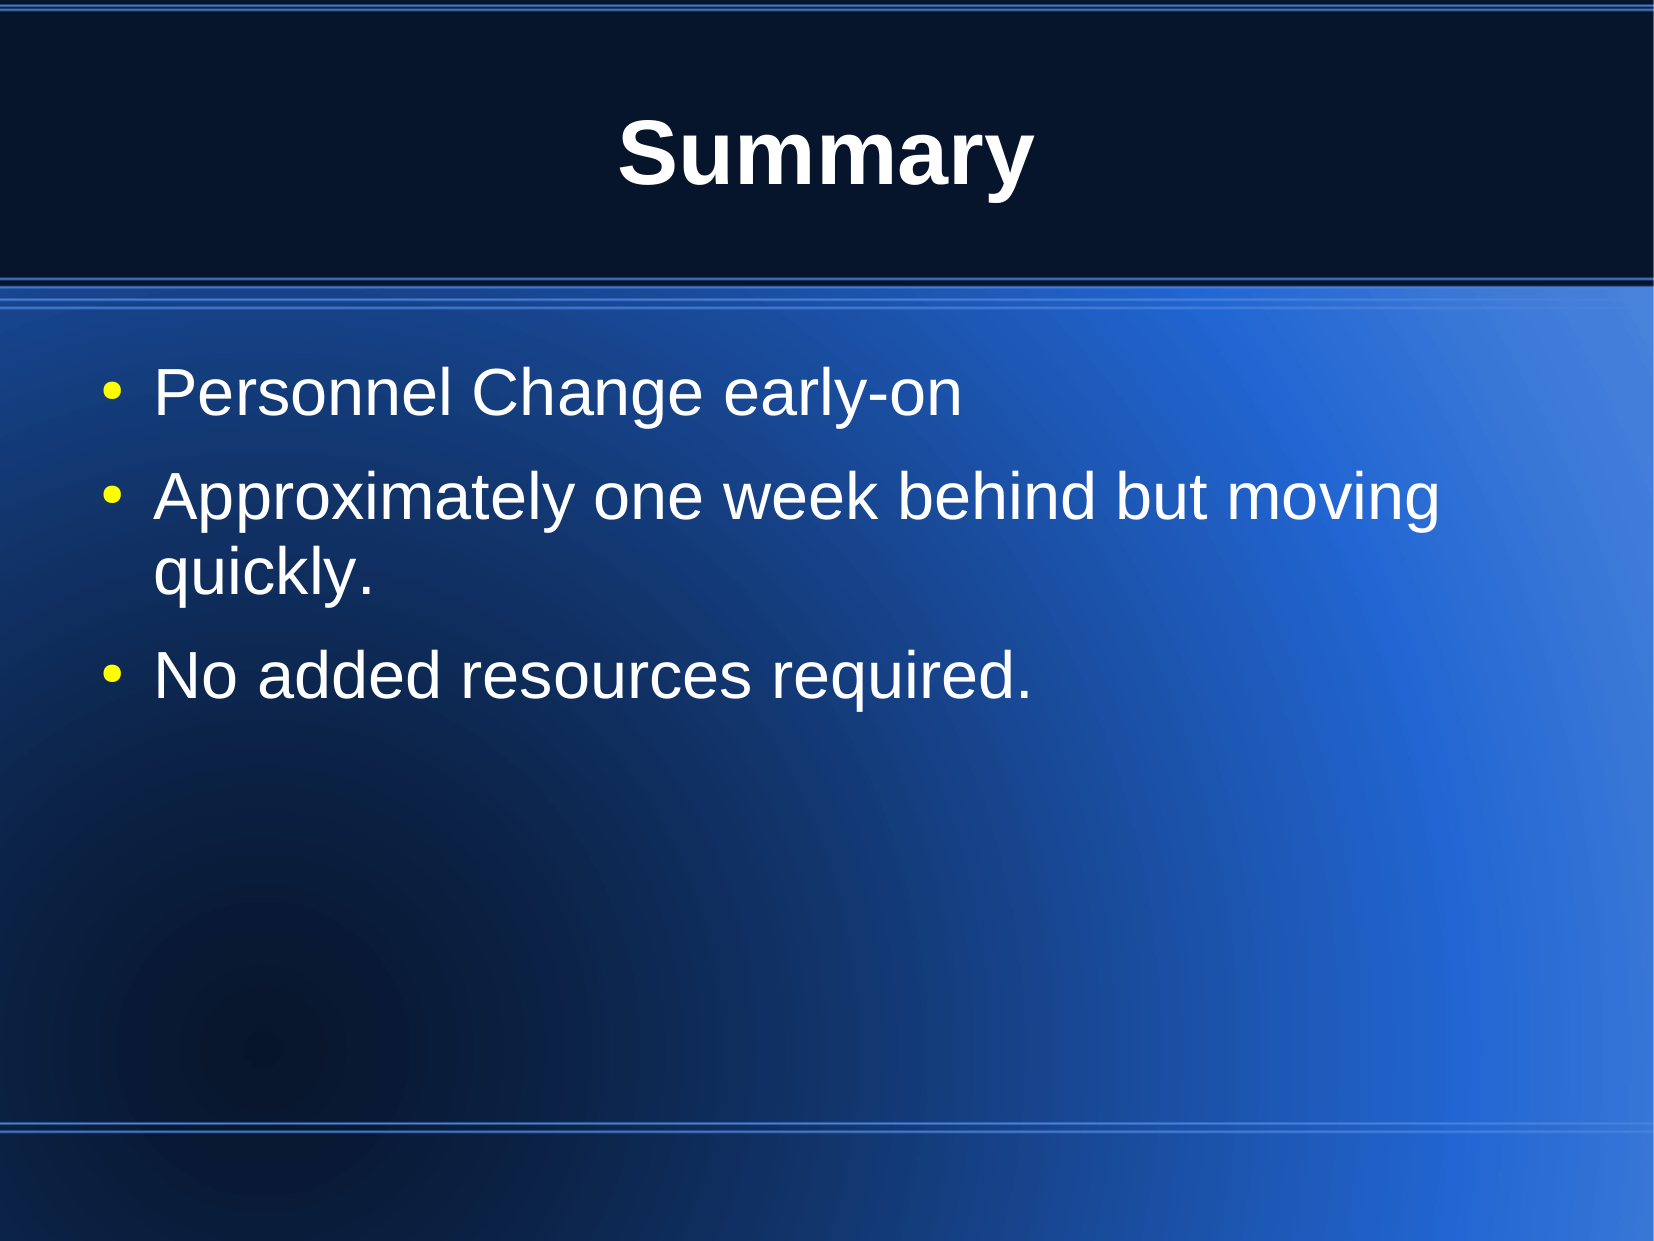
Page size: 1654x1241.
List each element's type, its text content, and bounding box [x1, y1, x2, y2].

picture [0, 0, 1654, 1241]
list Personnel Change early-on Approximately one week behind but moving quickly. No added resources required. [82, 355, 1571, 1058]
title Summary [82, 49, 1571, 257]
